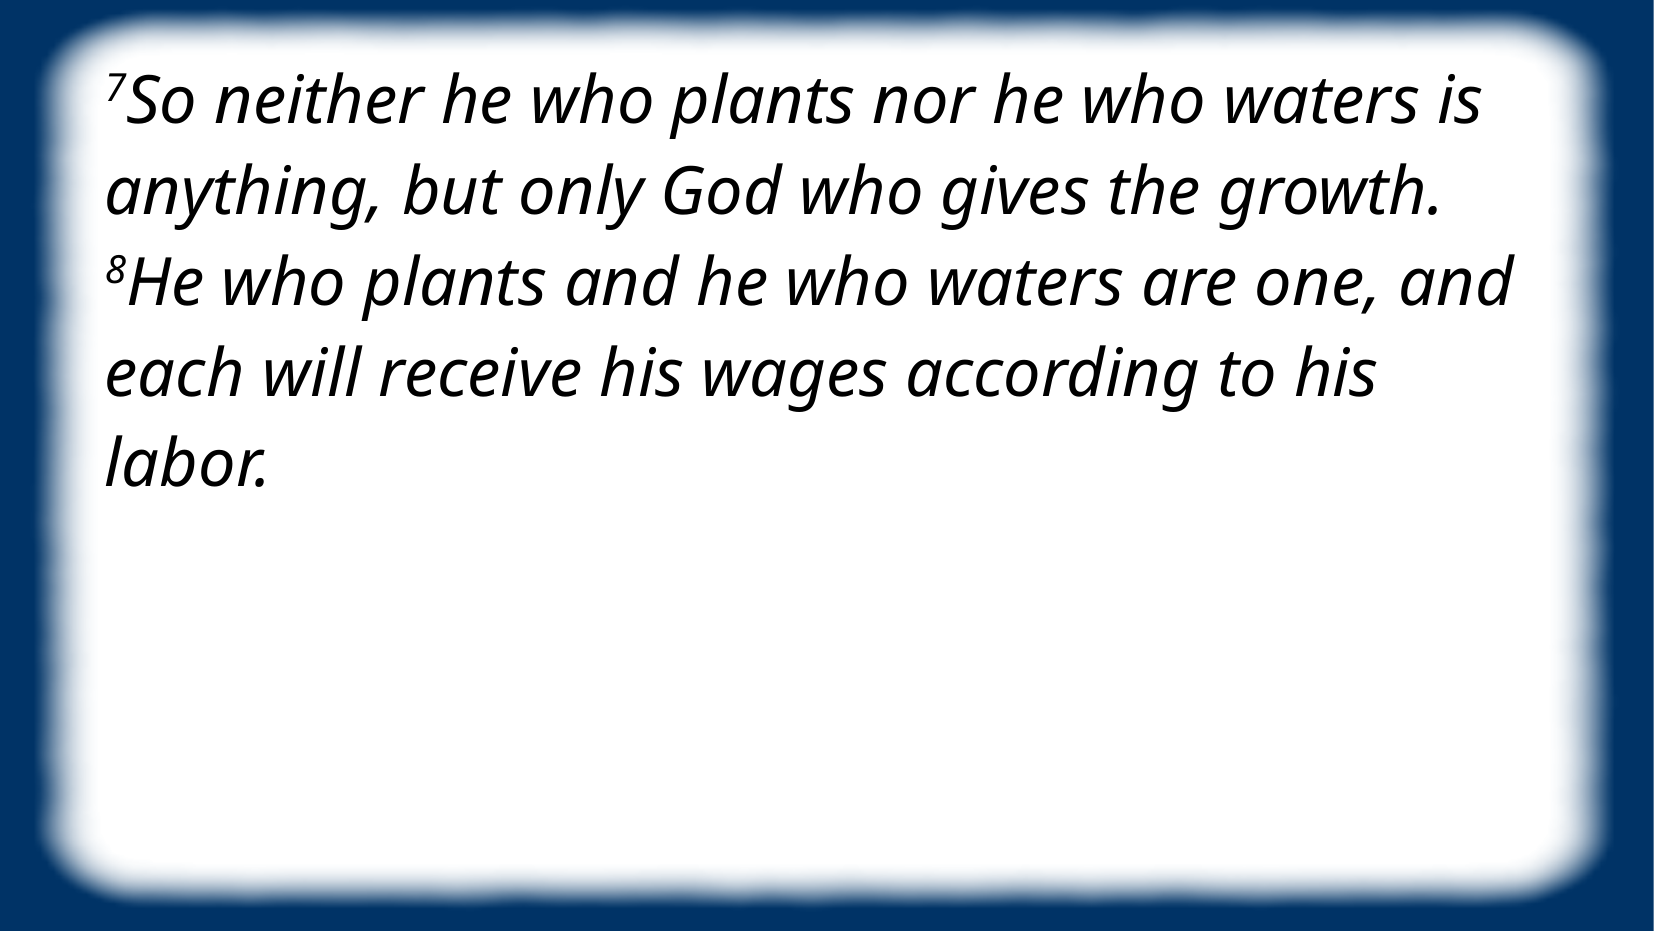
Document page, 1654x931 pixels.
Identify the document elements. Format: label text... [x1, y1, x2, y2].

text_box 7So neither he who plants nor he who waters is anything, but only God who gives the growth. 8He who plants and he who waters are one, and each will receive his wages according to his labor. [90, 45, 1561, 616]
picture [0, 0, 1654, 931]
